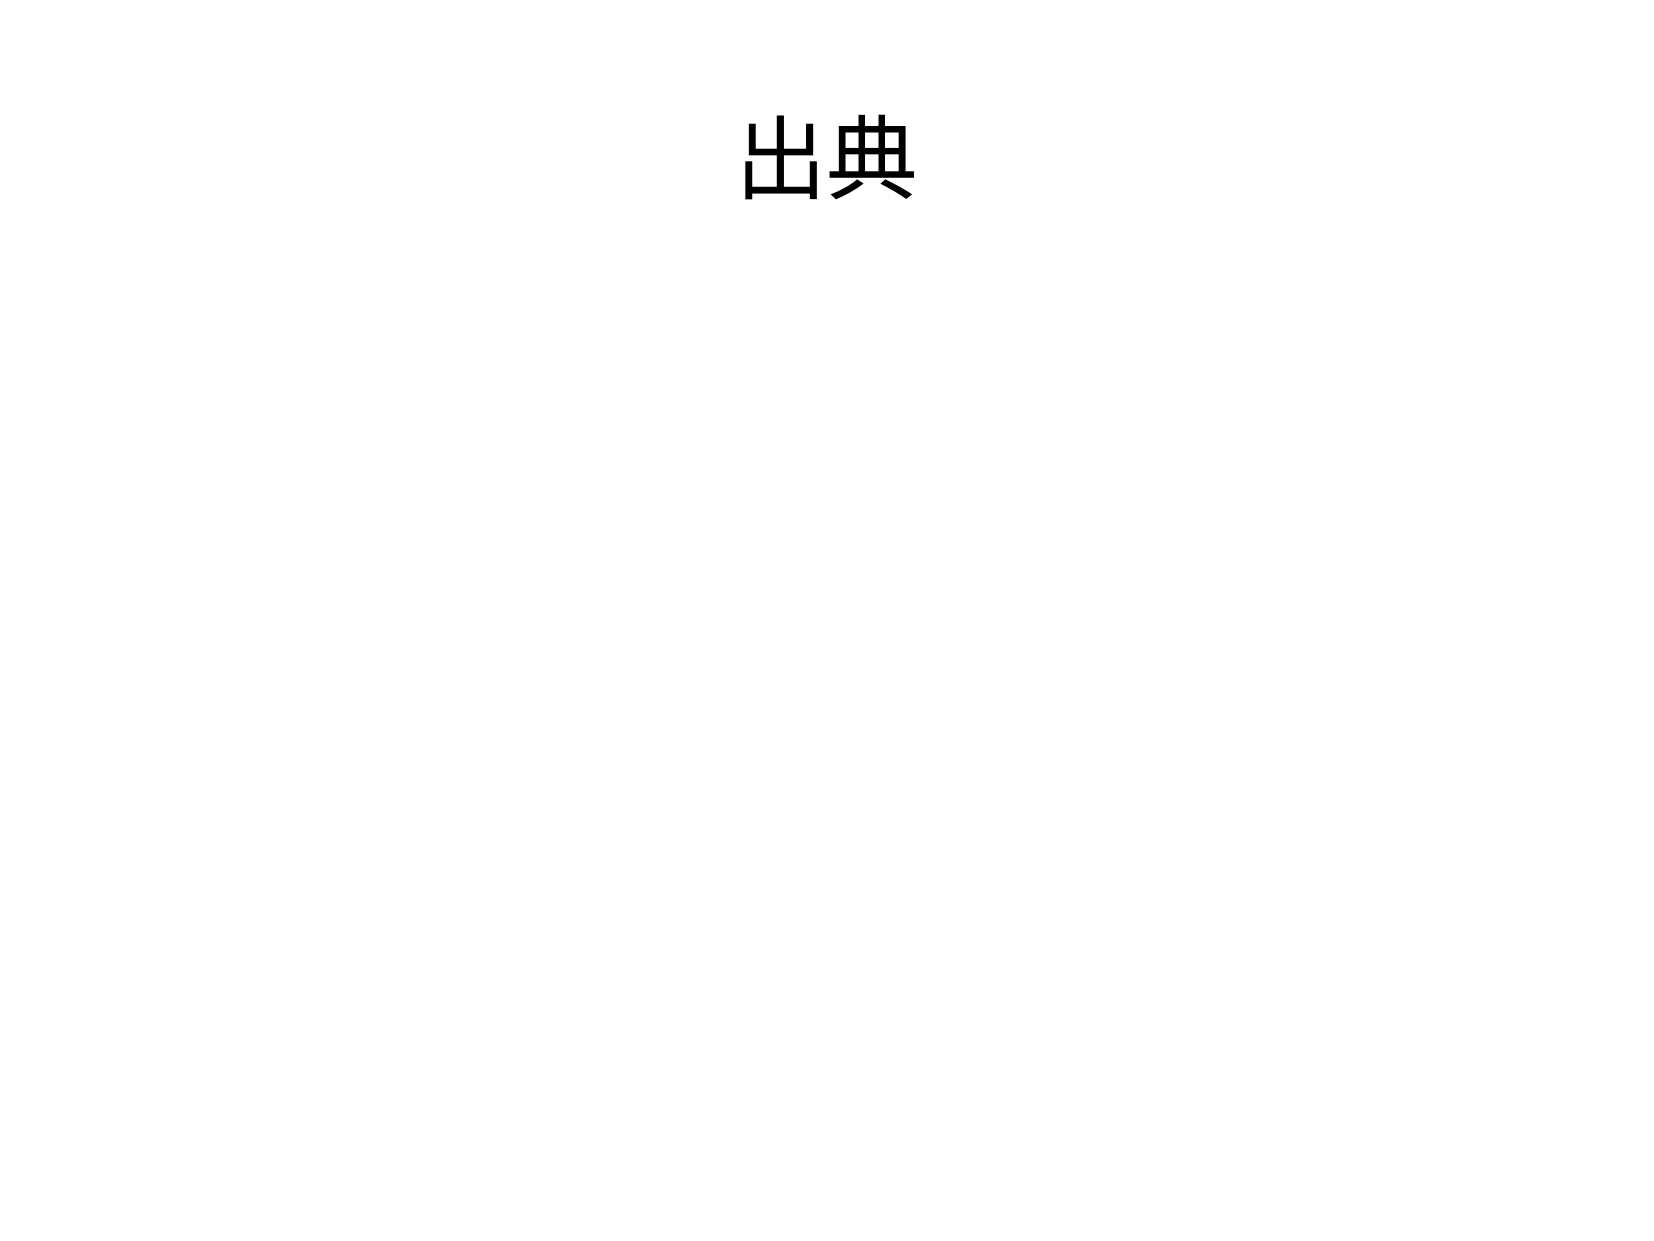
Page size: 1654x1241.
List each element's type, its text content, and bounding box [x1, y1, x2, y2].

title 出典 [82, 49, 1571, 257]
